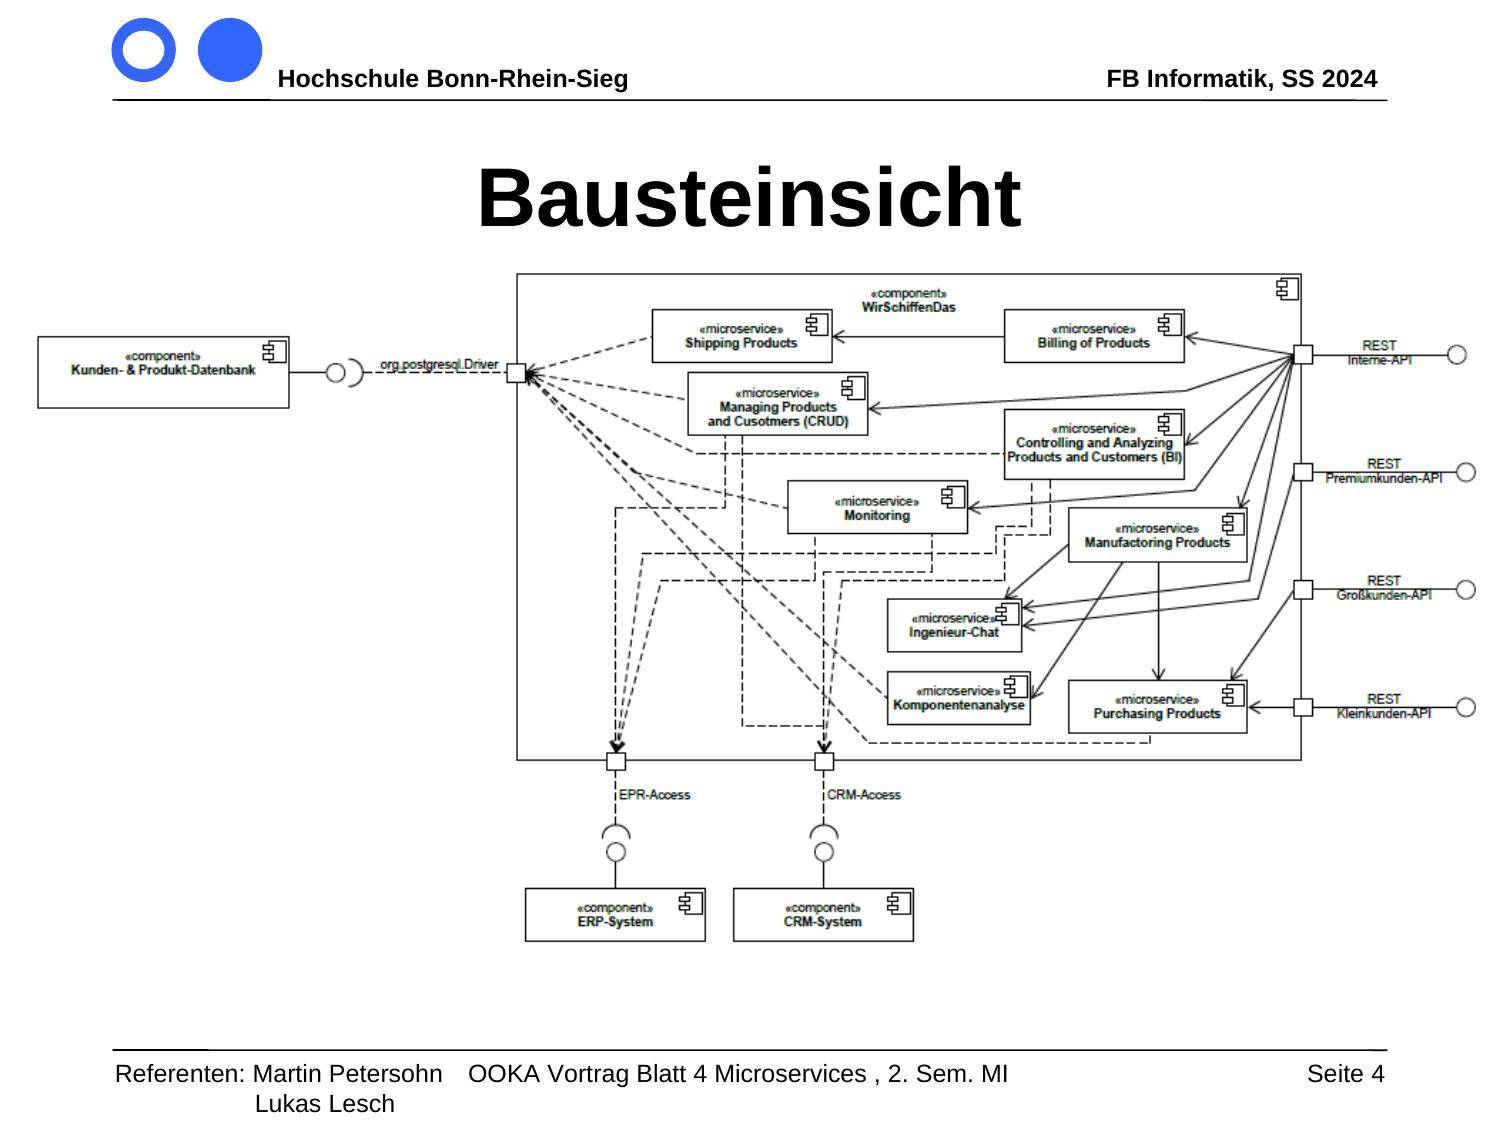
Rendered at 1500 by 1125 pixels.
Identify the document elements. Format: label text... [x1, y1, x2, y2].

title Bausteinsicht [112, 99, 1387, 265]
picture [29, 265, 1486, 945]
